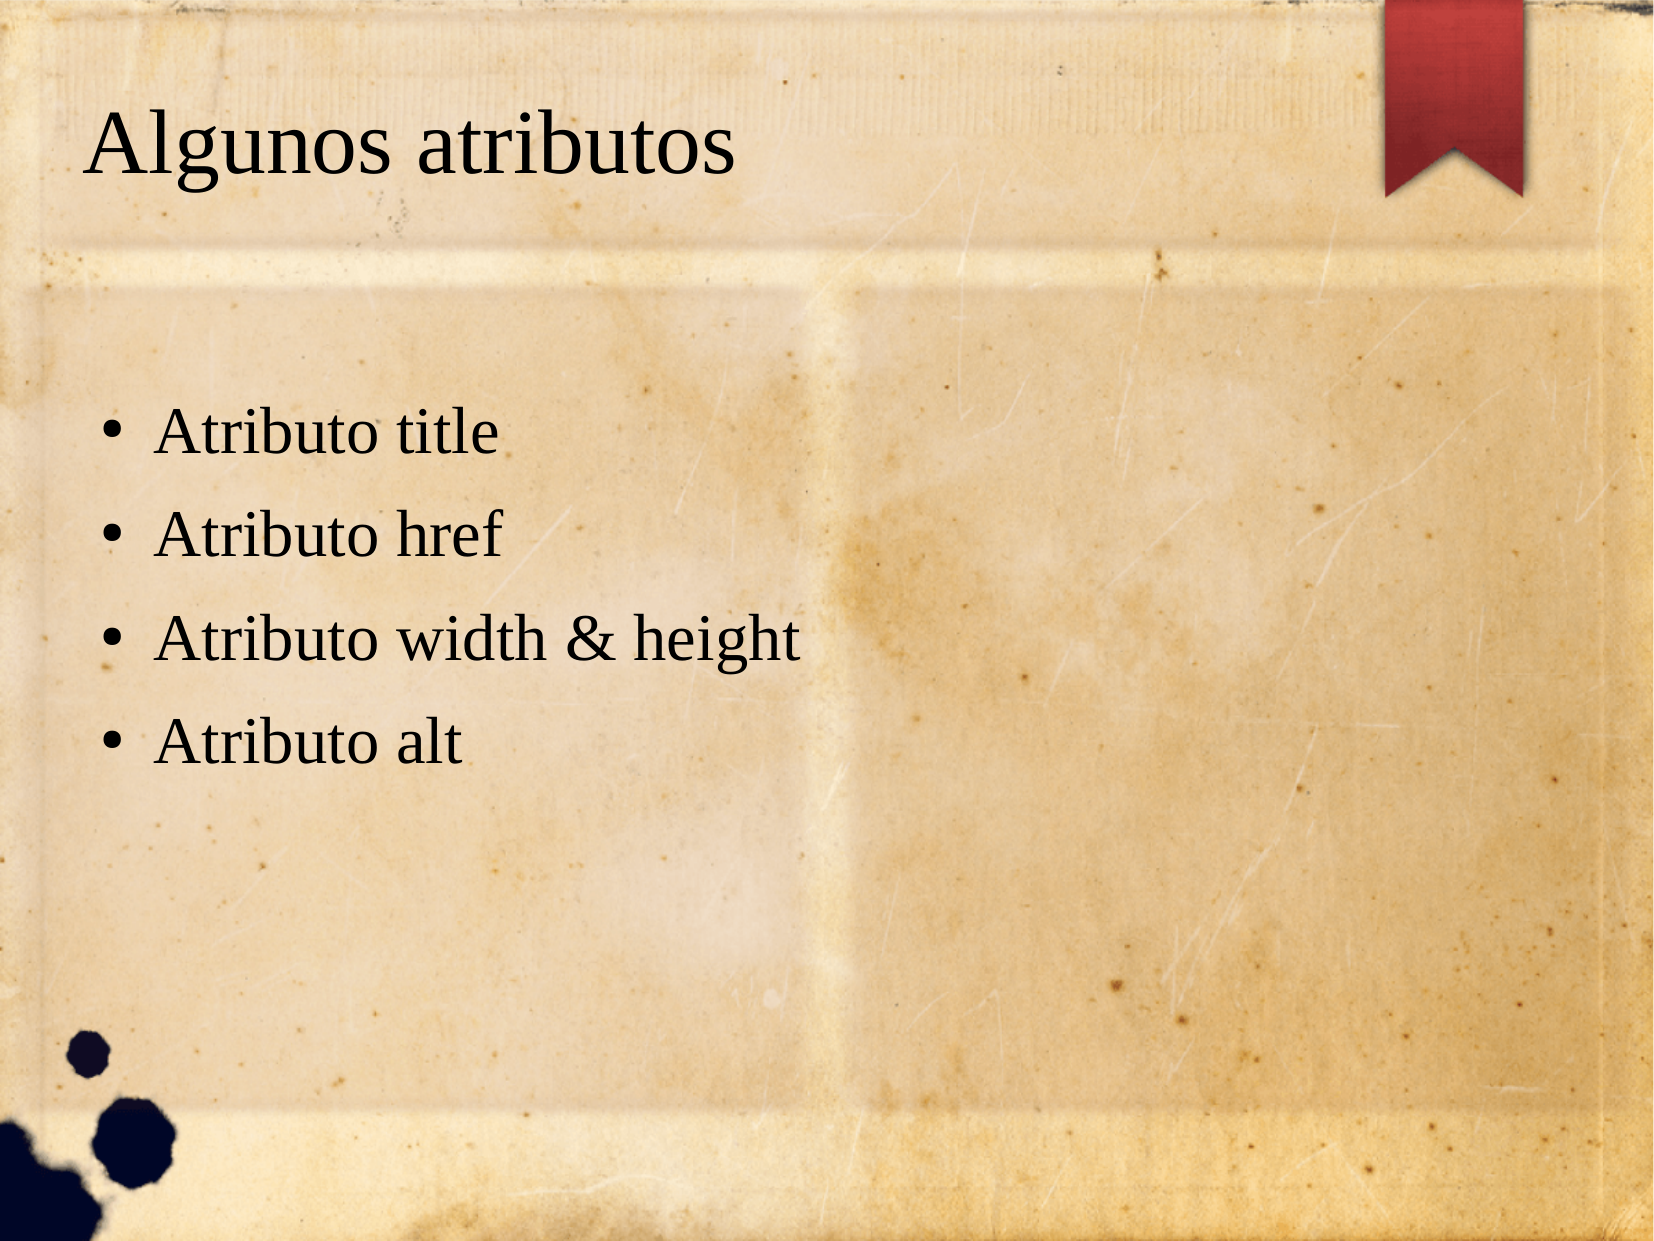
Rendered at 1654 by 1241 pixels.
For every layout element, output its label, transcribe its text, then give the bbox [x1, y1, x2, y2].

picture [0, 0, 1654, 1241]
list Atributo title Atributo href Atributo width & height Atributo alt [82, 290, 1538, 1010]
title Algunos atributos [82, 49, 1347, 237]
